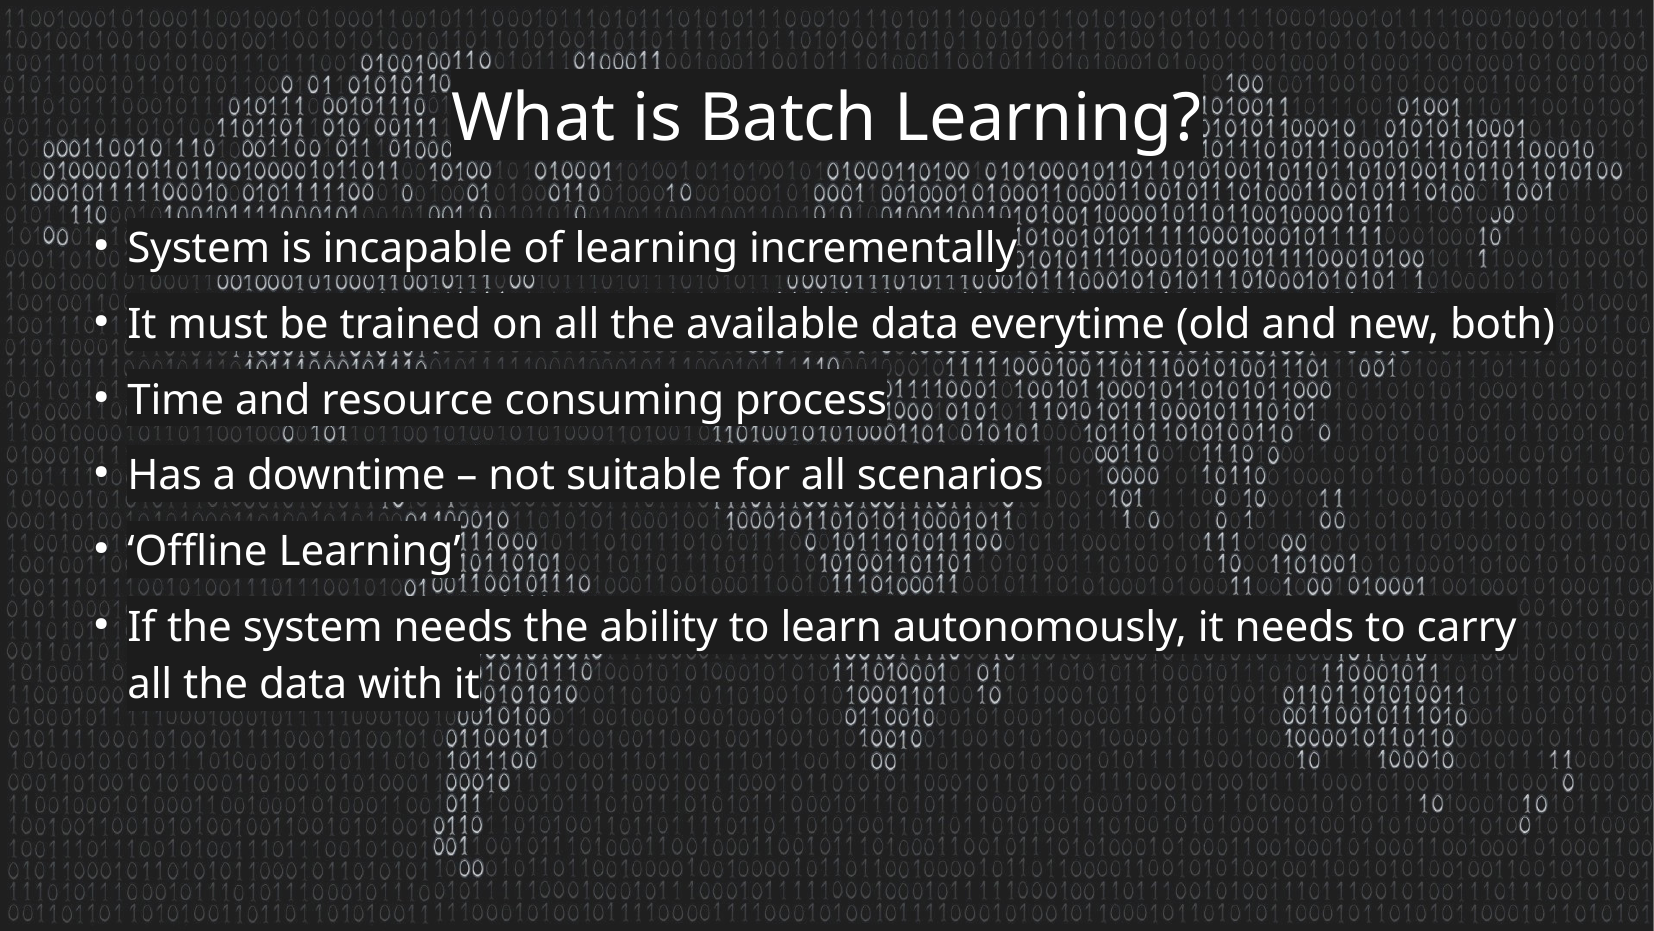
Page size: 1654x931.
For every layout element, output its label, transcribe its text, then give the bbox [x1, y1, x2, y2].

picture [0, 0, 1654, 931]
list System is incapable of learning incrementally It must be trained on all the available data everytime (old and new, both) Time and resource consuming process Has a downtime – not suitable for all scenarios ‘Offline Learning’ If the system needs the ability to learn autonomously, it needs to carry all the data with it [82, 217, 1571, 758]
title What is Batch Learning? [82, 37, 1571, 193]
